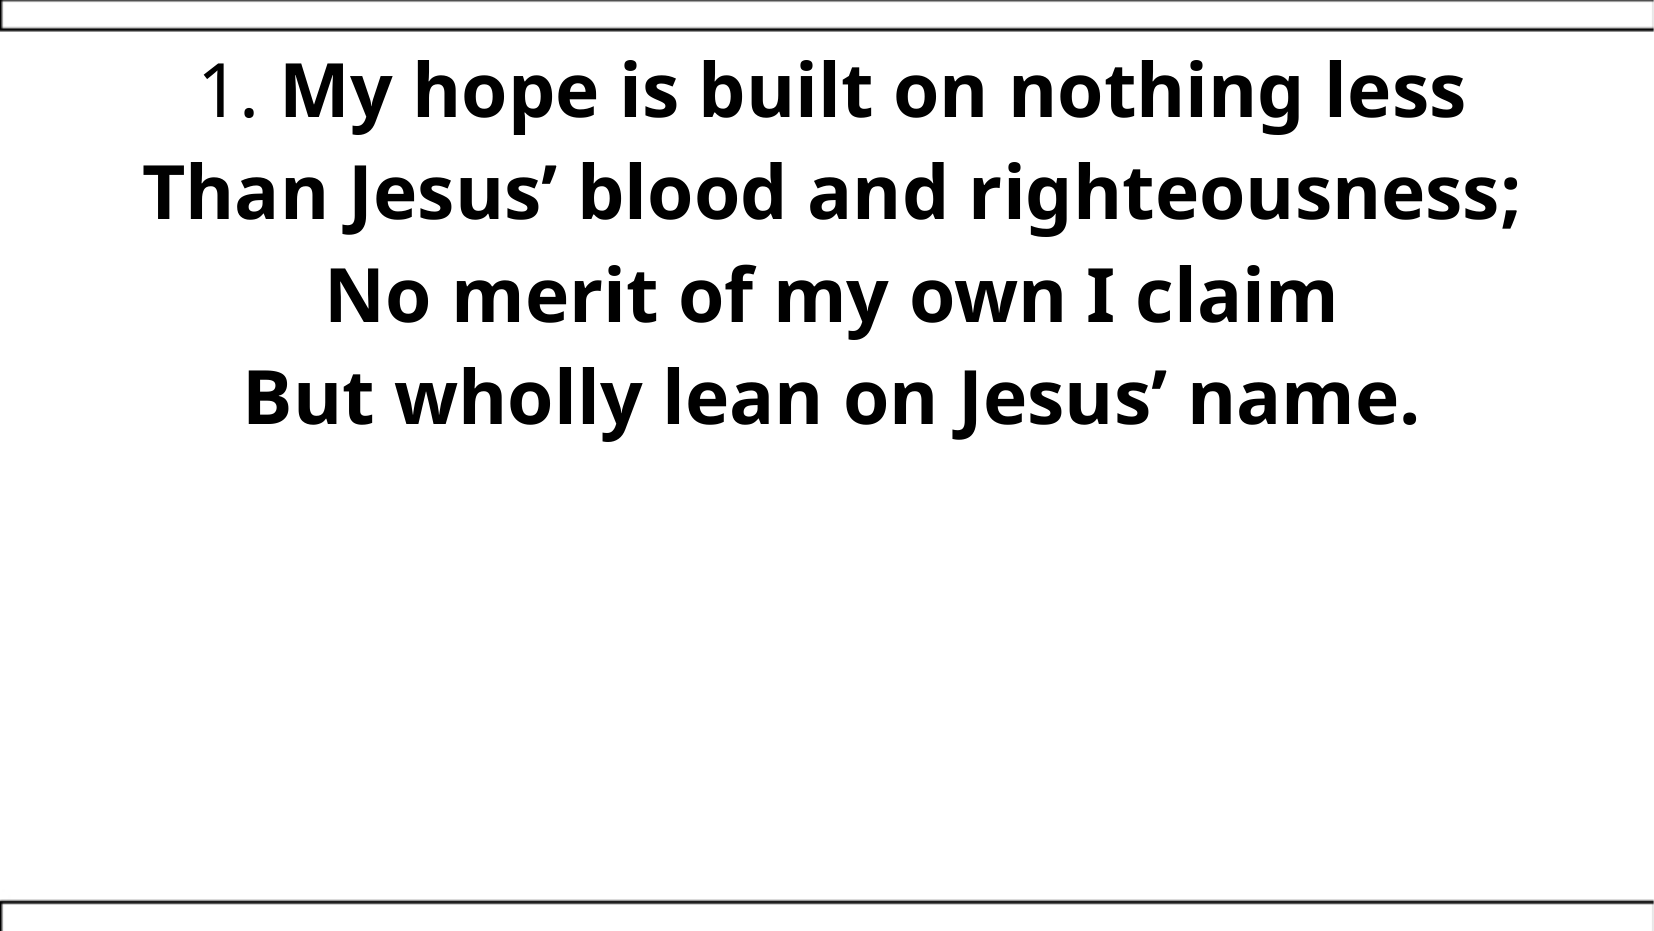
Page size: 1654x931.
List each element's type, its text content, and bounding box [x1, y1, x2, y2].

text_box 1. My hope is built on nothing less Than Jesus’ blood and righteousness; No merit of my own I claim But wholly lean on Jesus’ name. [90, 30, 1576, 445]
picture [0, 0, 1654, 931]
